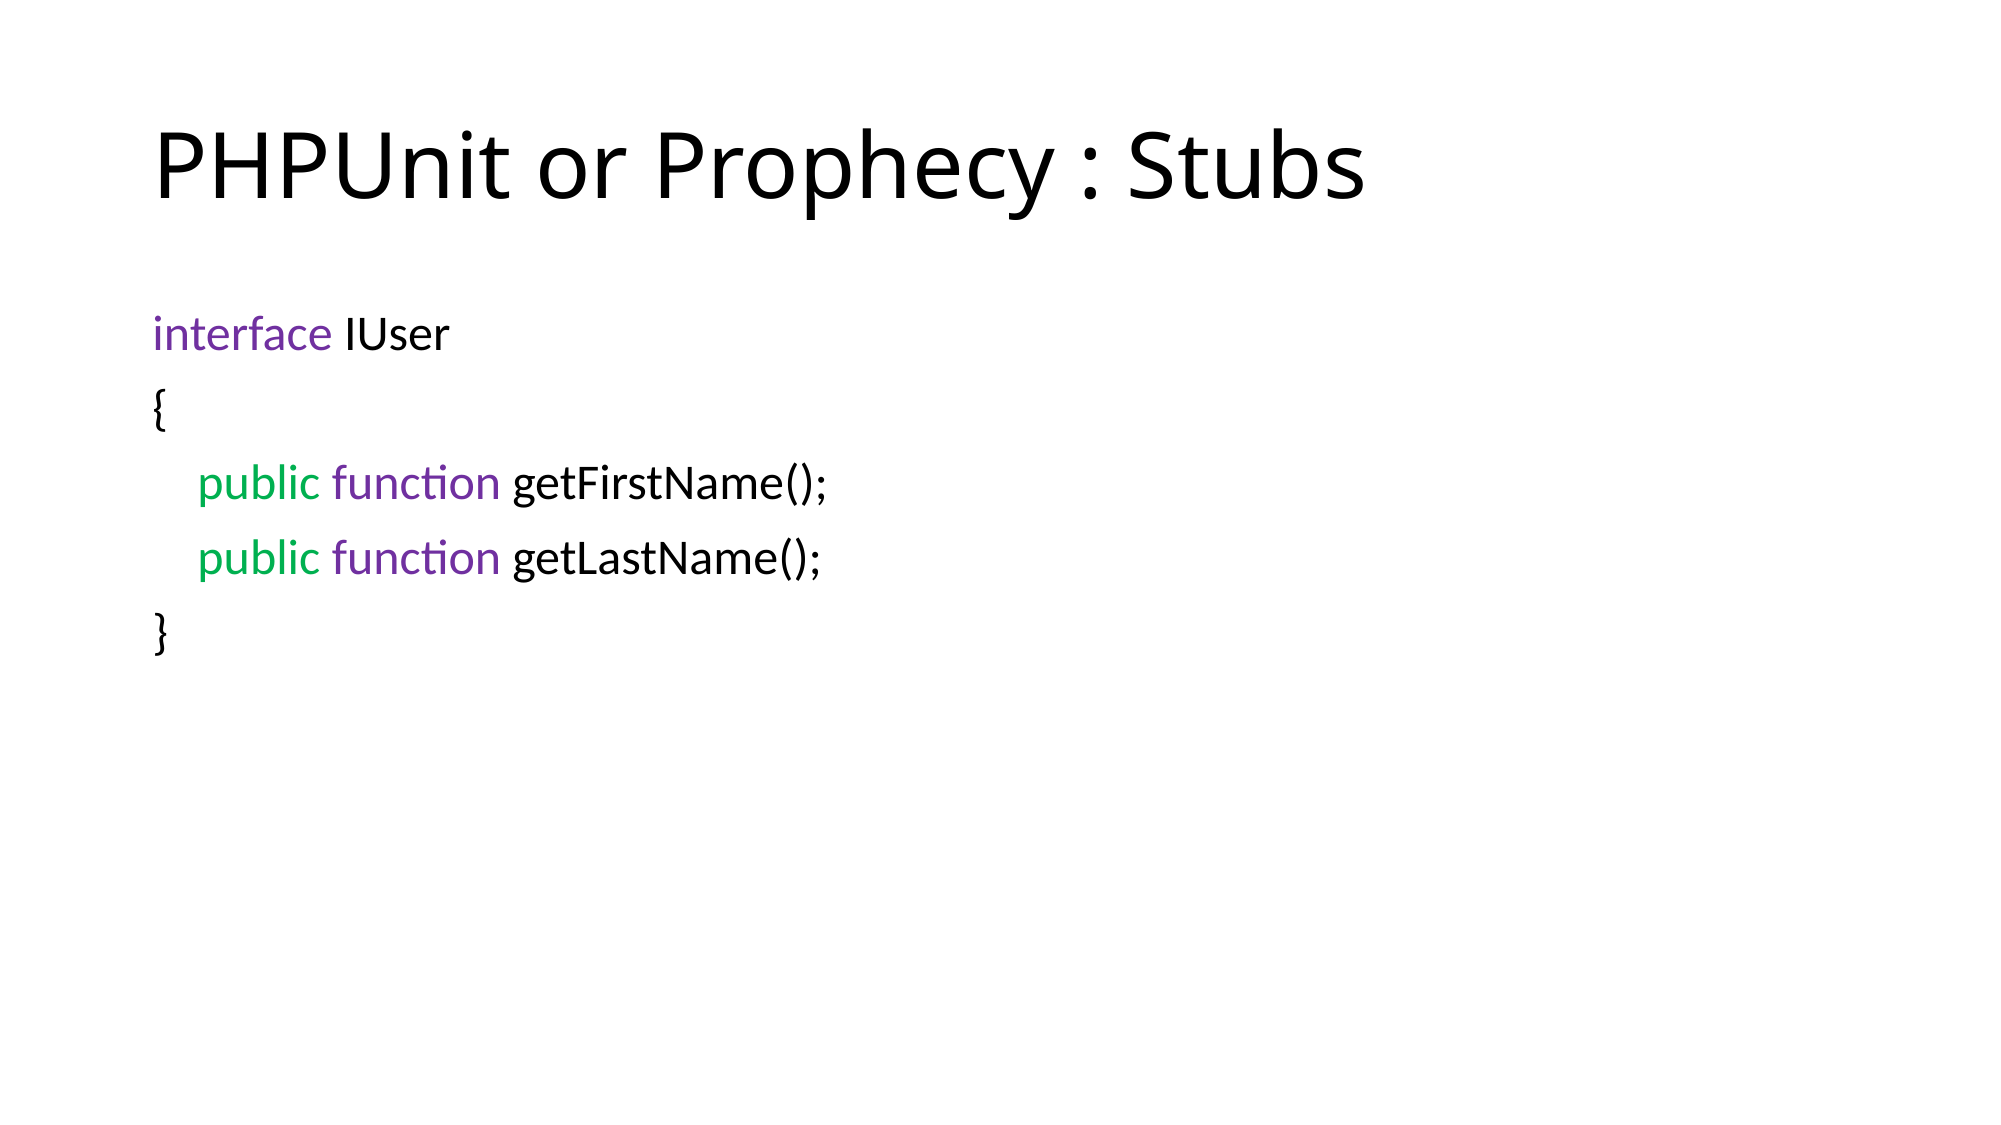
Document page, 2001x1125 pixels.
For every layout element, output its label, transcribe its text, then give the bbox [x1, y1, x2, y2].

title PHPUnit or Prophecy : Stubs [137, 59, 1863, 278]
list interface IUser { public function getFirstName(); public function getLastName(); } [137, 299, 1863, 1014]
